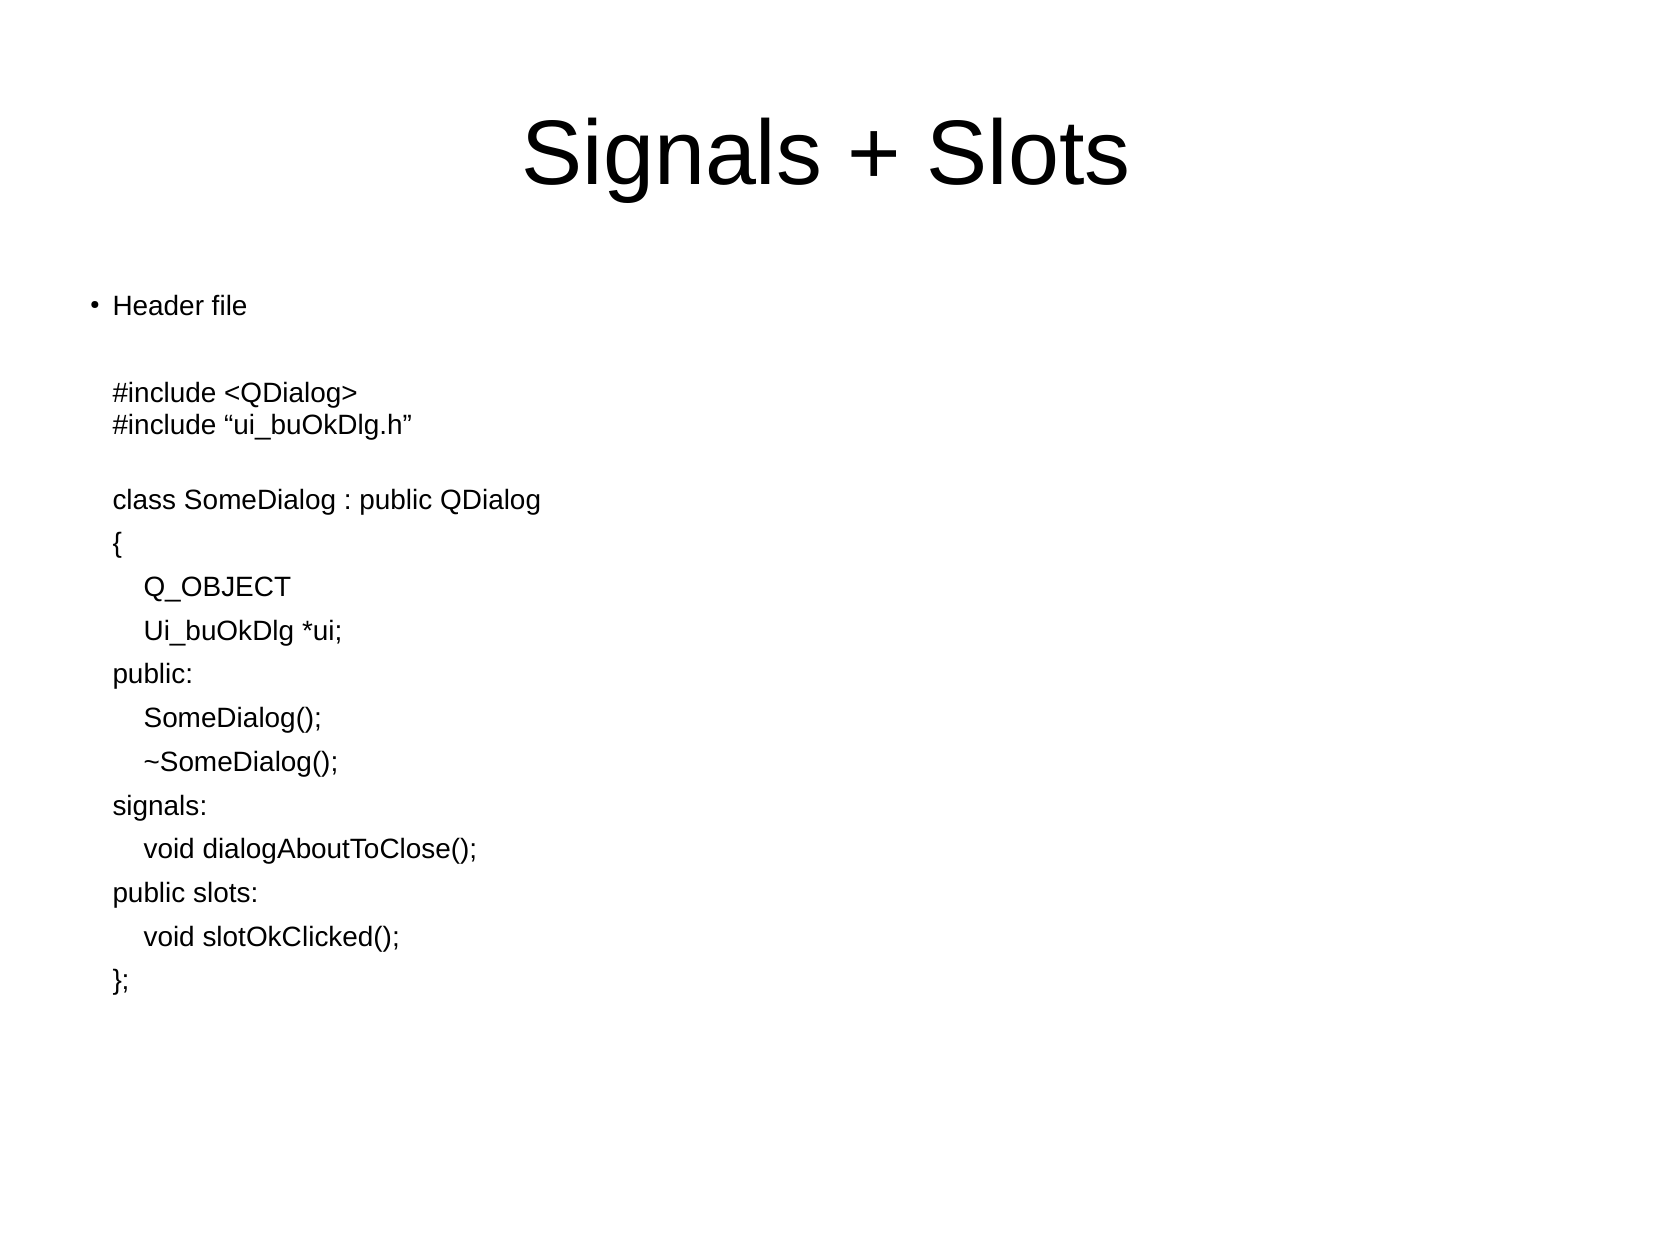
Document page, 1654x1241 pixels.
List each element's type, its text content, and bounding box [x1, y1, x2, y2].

list Header file #include <QDialog> #include “ui_buOkDlg.h” class SomeDialog : public QDialog { Q_OBJECT Ui_buOkDlg *ui; public: SomeDialog(); ~SomeDialog(); signals: void dialogAboutToClose(); public slots: void slotOkClicked(); }; [82, 290, 1571, 1010]
title Signals + Slots [82, 49, 1571, 257]
